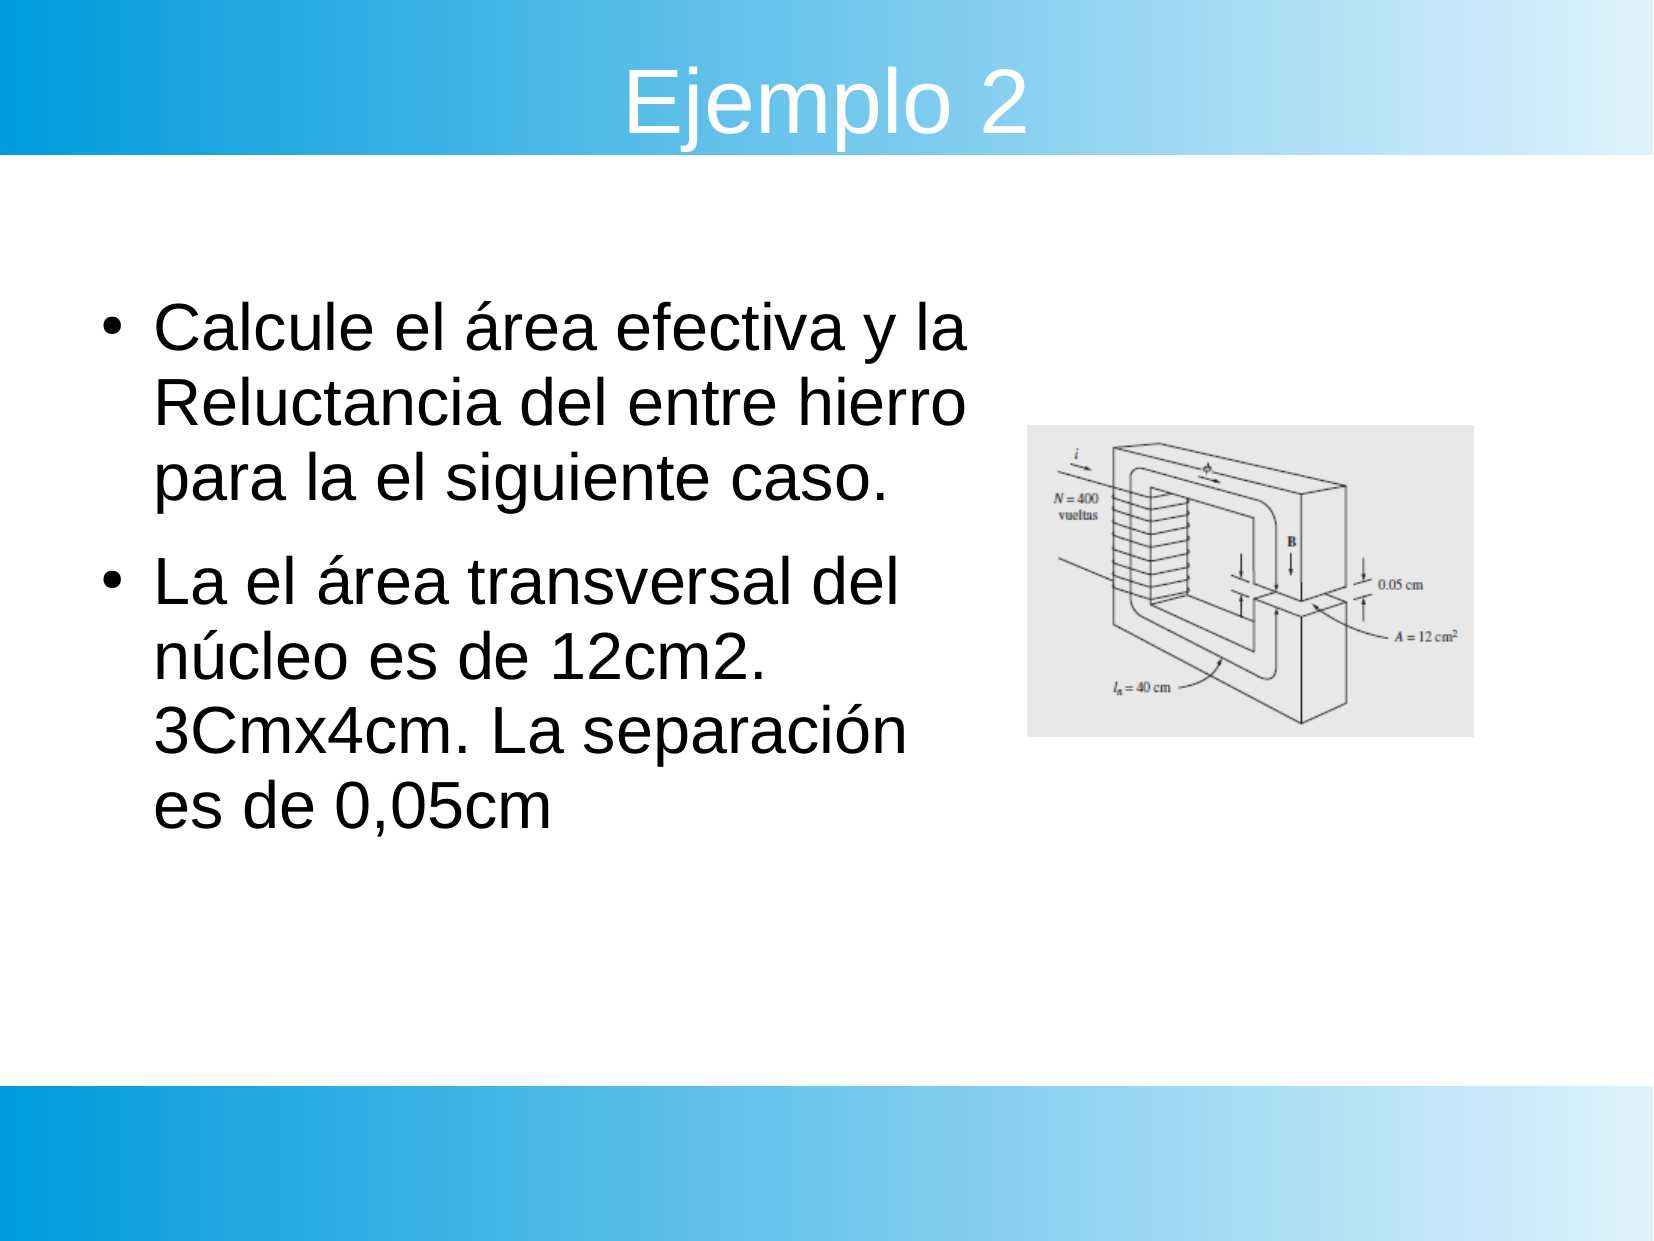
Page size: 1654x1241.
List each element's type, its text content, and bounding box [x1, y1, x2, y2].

picture [1027, 425, 1474, 737]
list Calcule el área efectiva y la Reluctancia del entre hierro para la el siguiente caso. La el área transversal del núcleo es de 12cm2. 3Cmx4cm. La separación es de 0,05cm [82, 290, 981, 1010]
title Ejemplo 2 [82, 49, 1571, 155]
